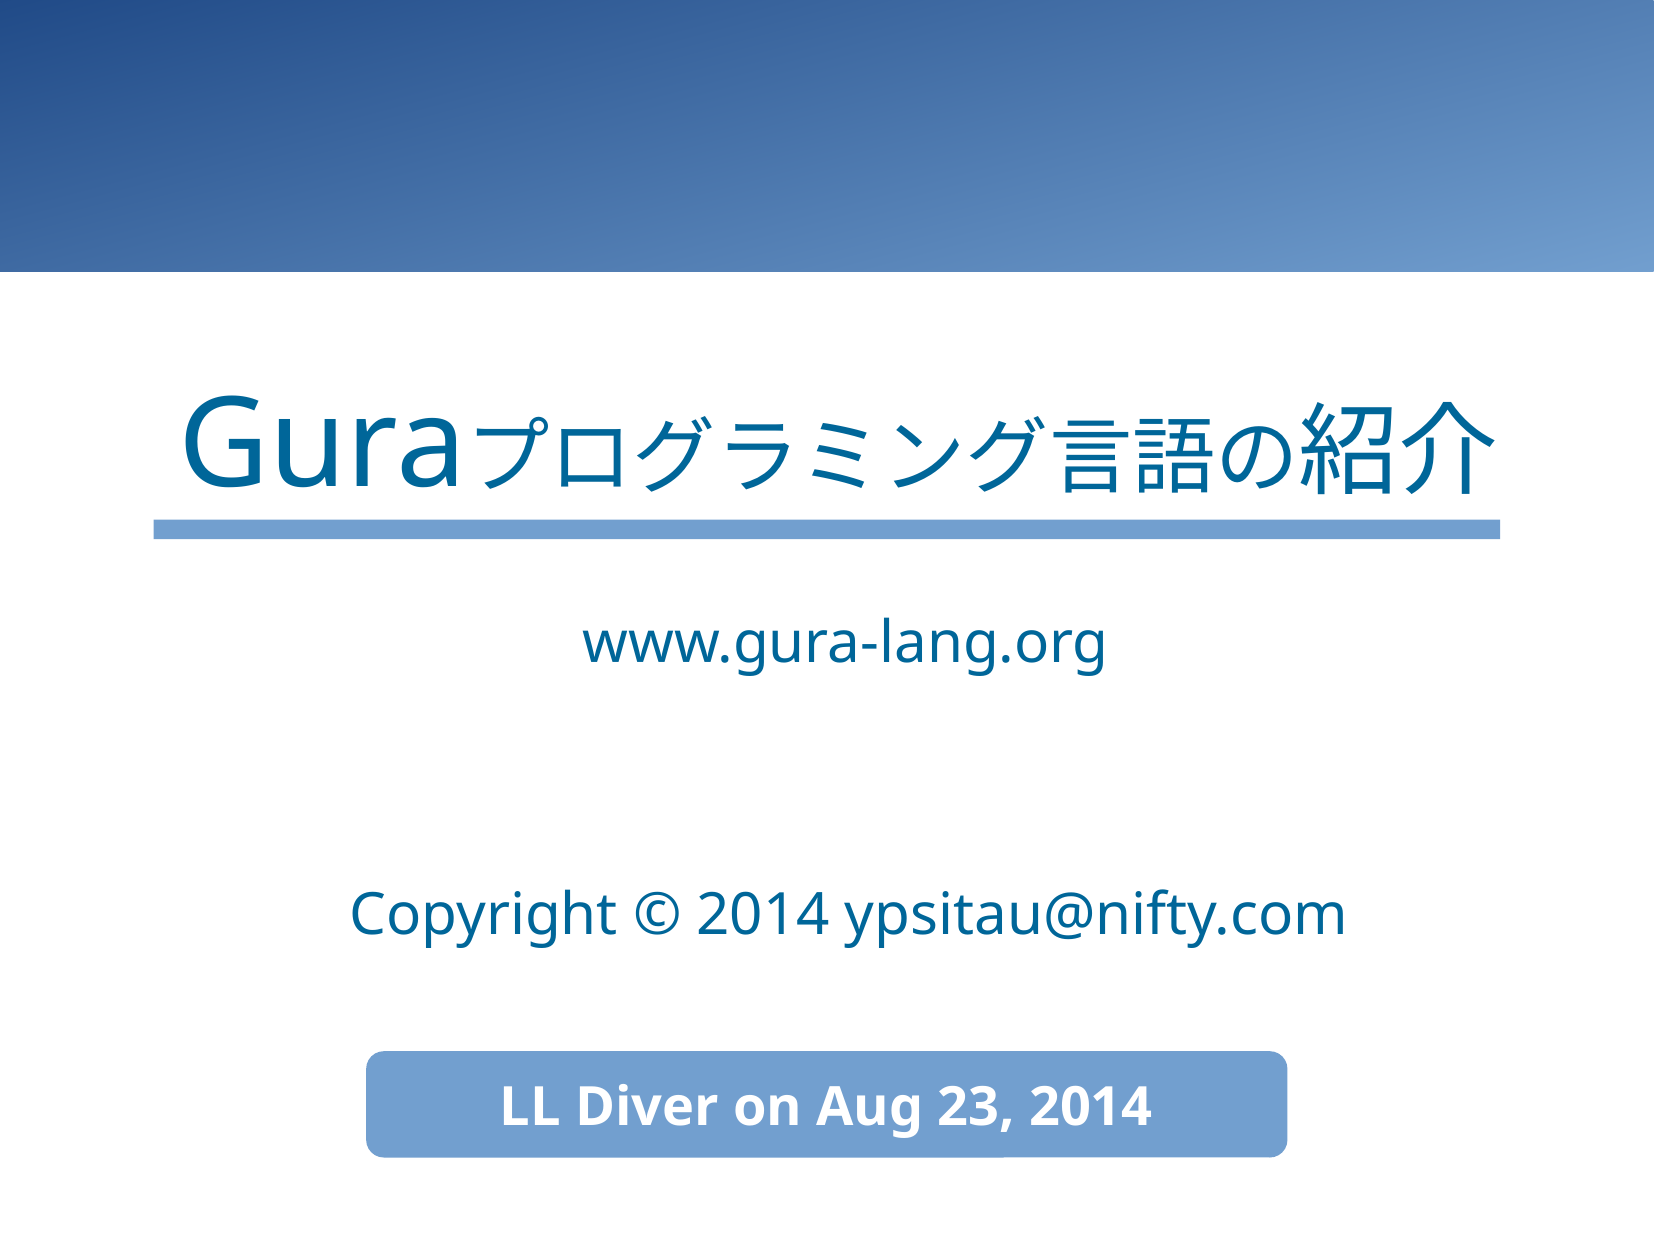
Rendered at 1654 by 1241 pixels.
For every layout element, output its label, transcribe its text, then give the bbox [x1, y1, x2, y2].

text_box LL Diver on Aug 23, 2014 [366, 1051, 1288, 1158]
text_box Copyright © 2014 ypsitau@nifty.com [334, 864, 1319, 957]
text_box www.gura-lang.org [567, 592, 1086, 686]
text_box [153, 519, 1501, 540]
text_box Guraプログラミング言語の紹介 [163, 345, 1490, 519]
